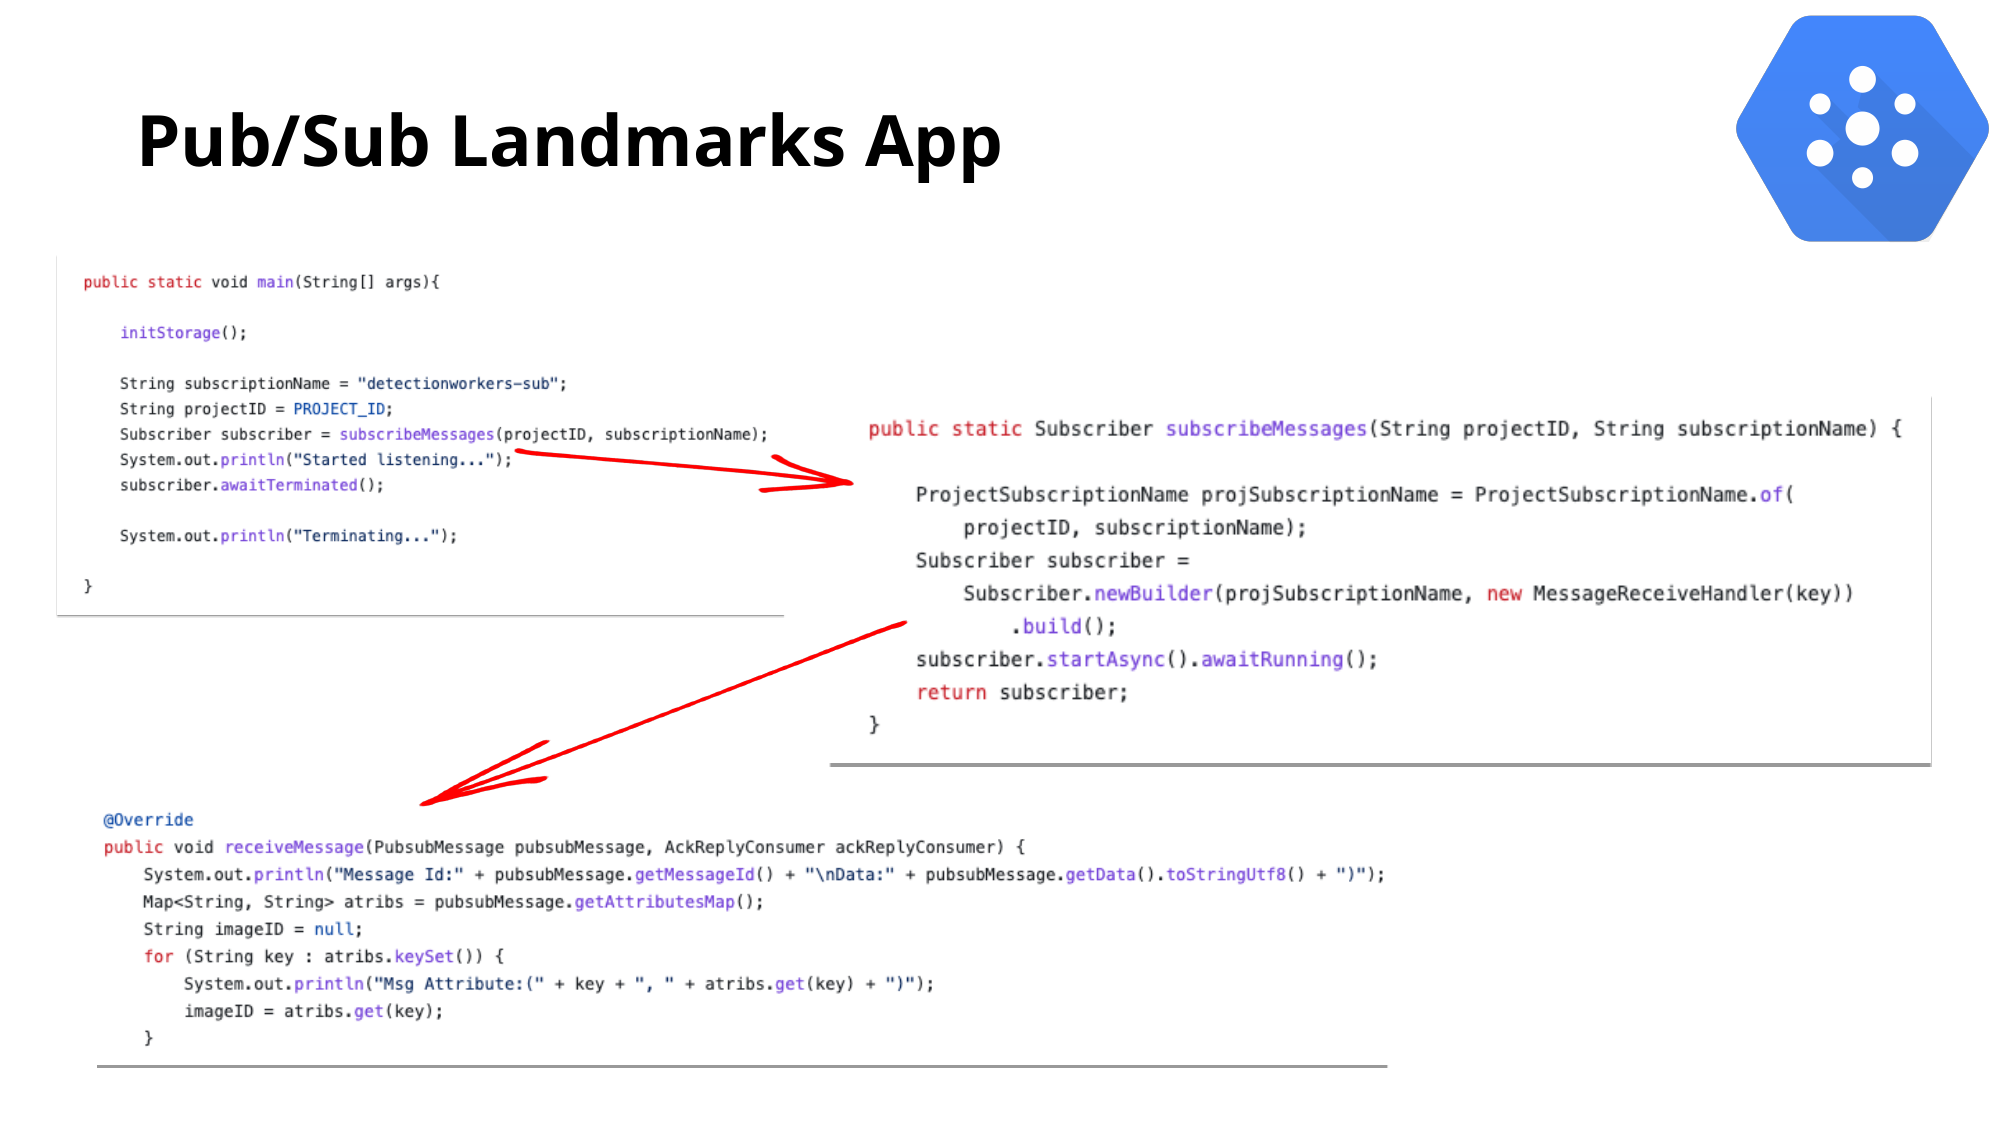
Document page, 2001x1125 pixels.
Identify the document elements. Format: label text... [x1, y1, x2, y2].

title Pub/Sub Landmarks App [121, 34, 1733, 253]
picture [71, 266, 1917, 1065]
picture [1733, 0, 1992, 259]
